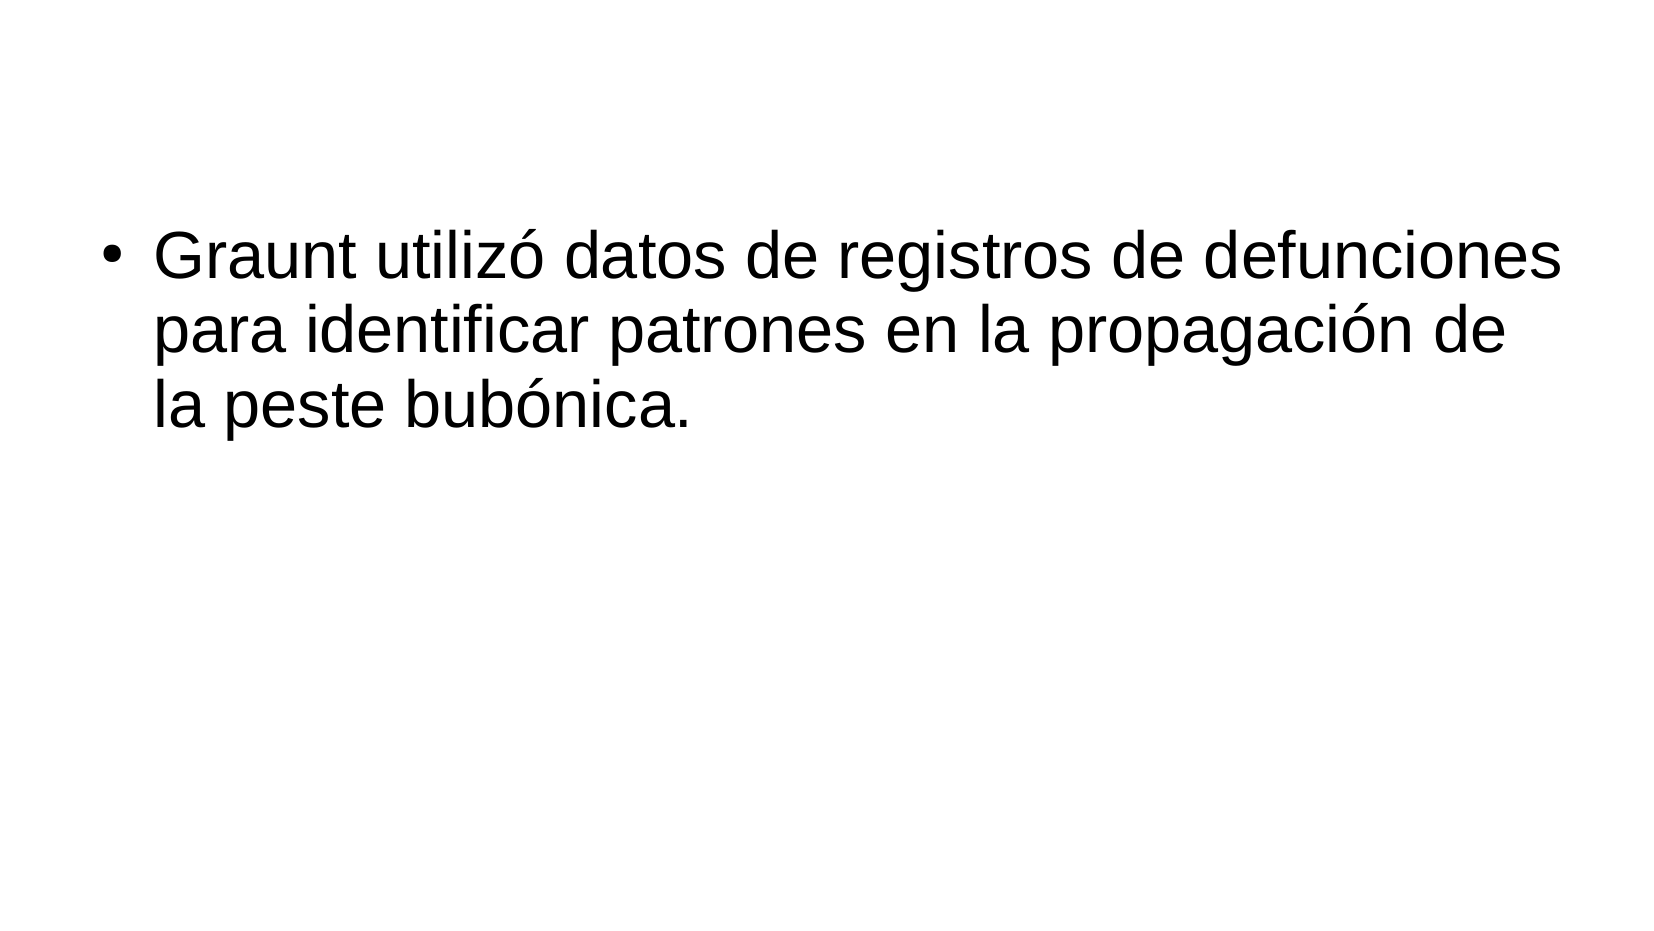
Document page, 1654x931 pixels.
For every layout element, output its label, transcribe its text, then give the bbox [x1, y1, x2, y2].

list Graunt utilizó datos de registros de defunciones para identificar patrones en la propagación de la peste bubónica. [82, 217, 1571, 758]
